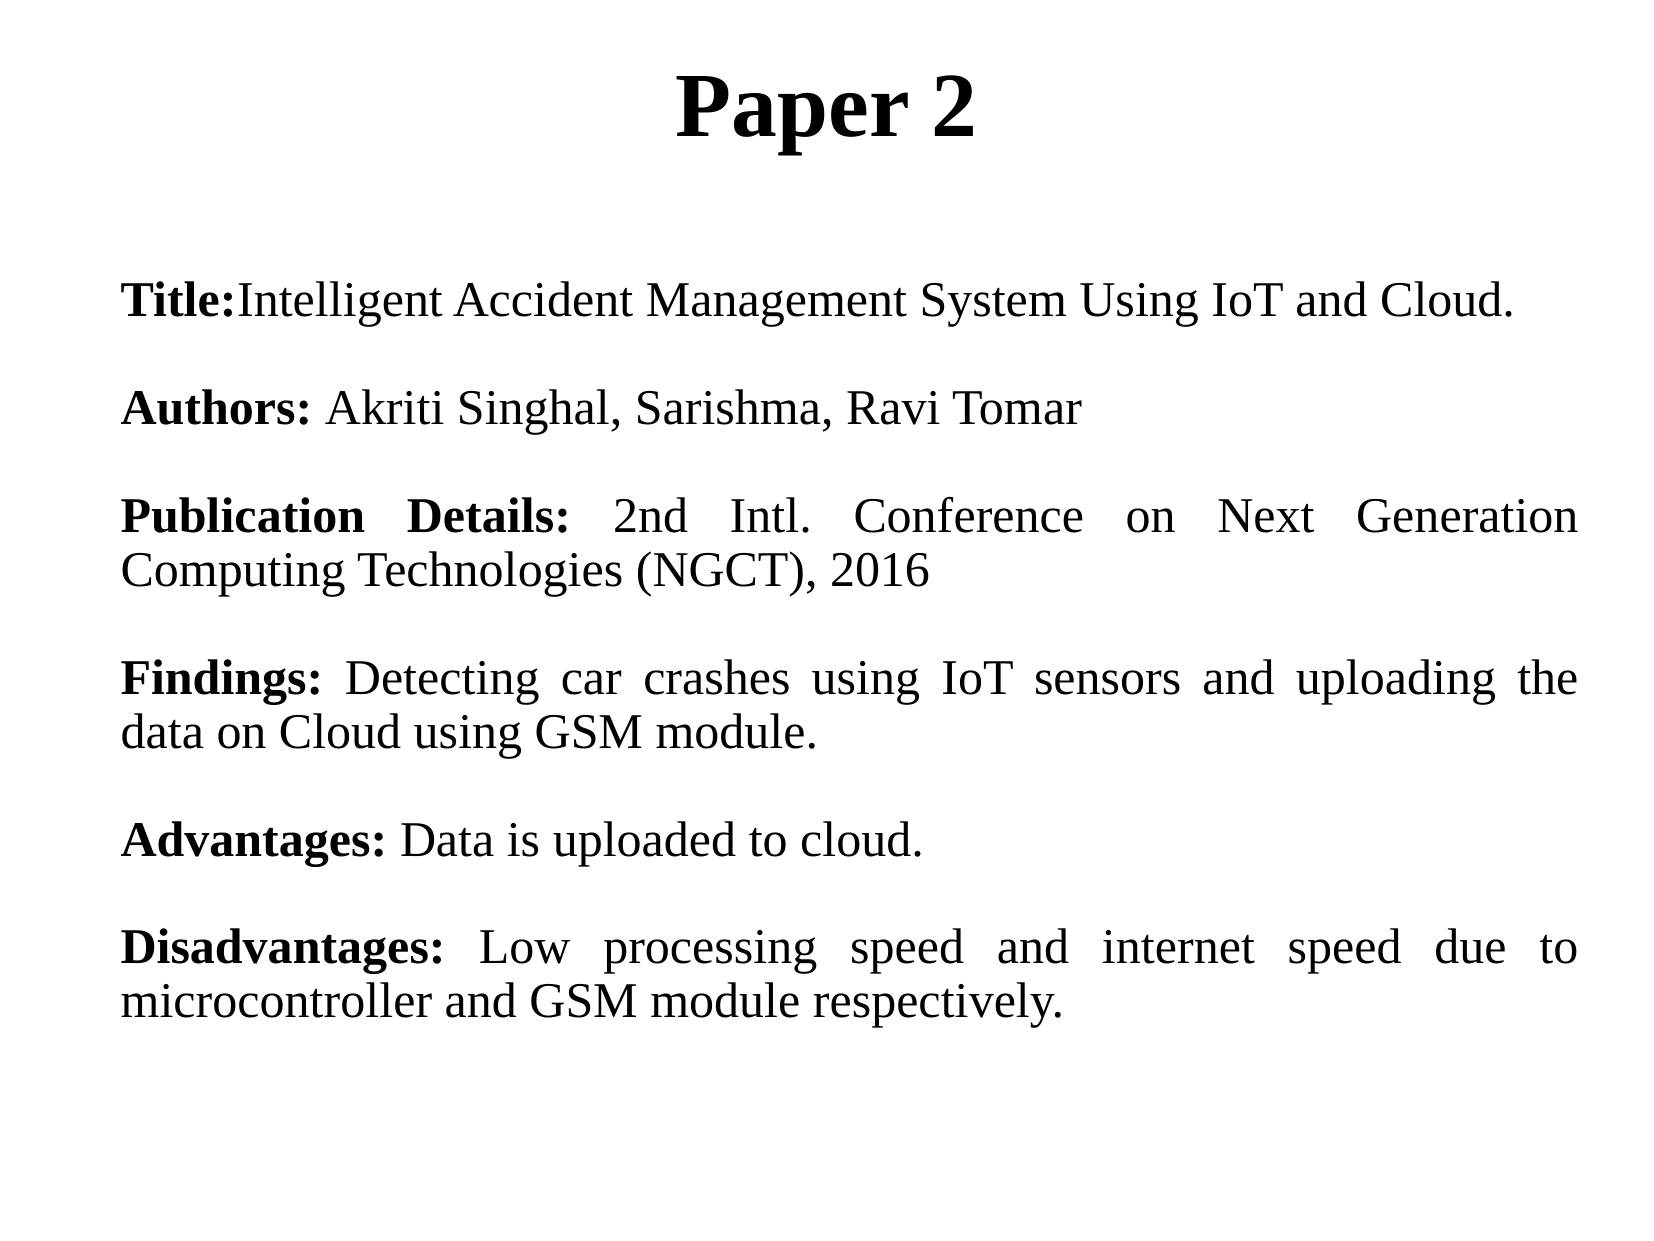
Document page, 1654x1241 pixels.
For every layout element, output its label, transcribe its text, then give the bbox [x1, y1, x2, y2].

title Paper 2 [82, 49, 1571, 257]
subtitle Title:Intelligent Accident Management System Using IoT and Cloud. Authors: Akriti Singhal, Sarishma, Ravi Tomar Publication Details: 2nd Intl. Conference on Next Generation Computing Technologies (NGCT), 2016 Findings: Detecting car crashes using IoT sensors and uploading the data on Cloud using GSM module. Advantages: Data is uploaded to cloud. Disadvantages: Low processing speed and internet speed due to microcontroller and GSM module respectively. [105, 265, 1594, 1058]
